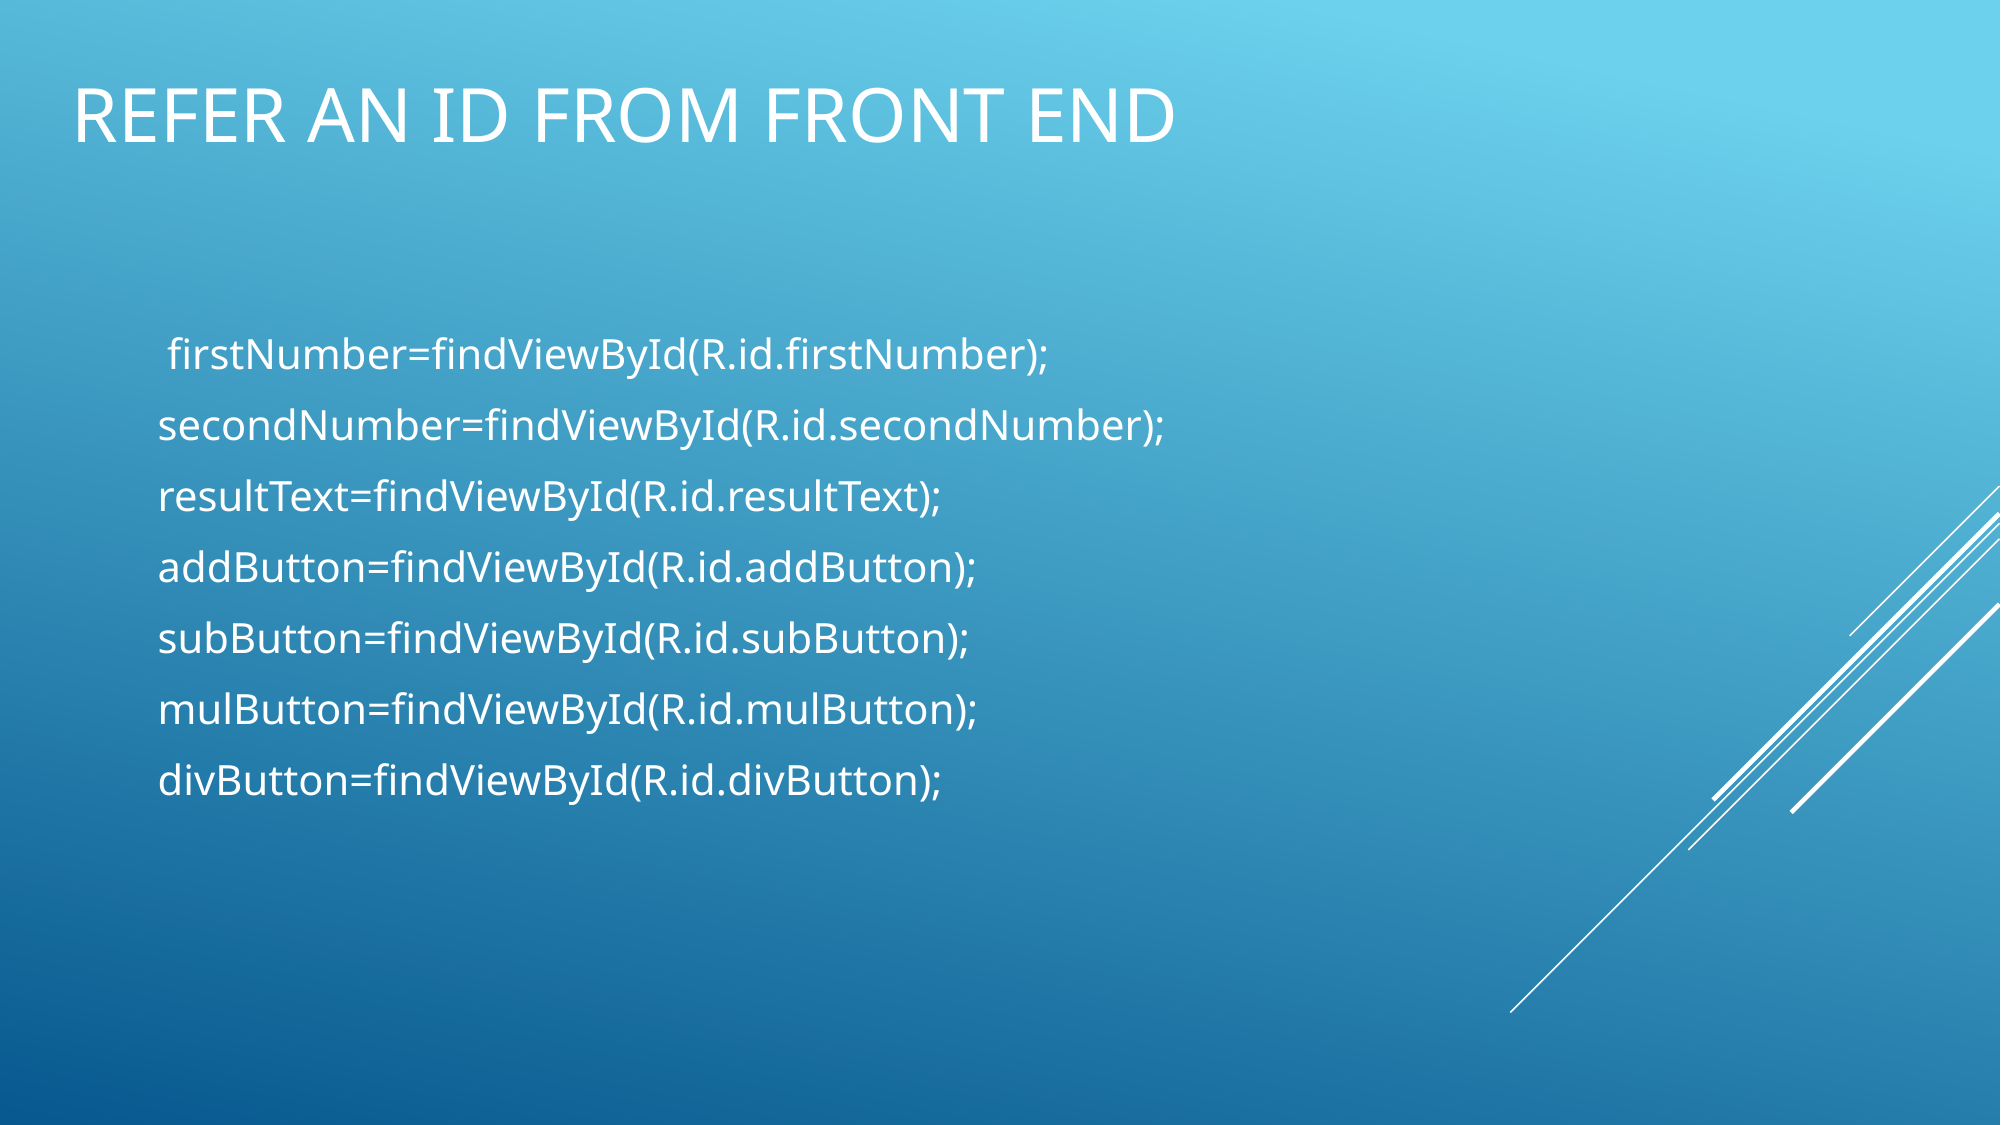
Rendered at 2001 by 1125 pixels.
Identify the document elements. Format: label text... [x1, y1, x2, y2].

title Refer an id from front end [56, 0, 1457, 237]
list firstNumber=findViewById(R.id.firstNumber); secondNumber=findViewById(R.id.secondNumber); resultText=findViewById(R.id.resultText); addButton=findViewById(R.id.addButton); subButton=findViewById(R.id.subButton); mulButton=findViewById(R.id.mulButton); divButton=findViewById(R.id.divButton); [56, 269, 1457, 863]
